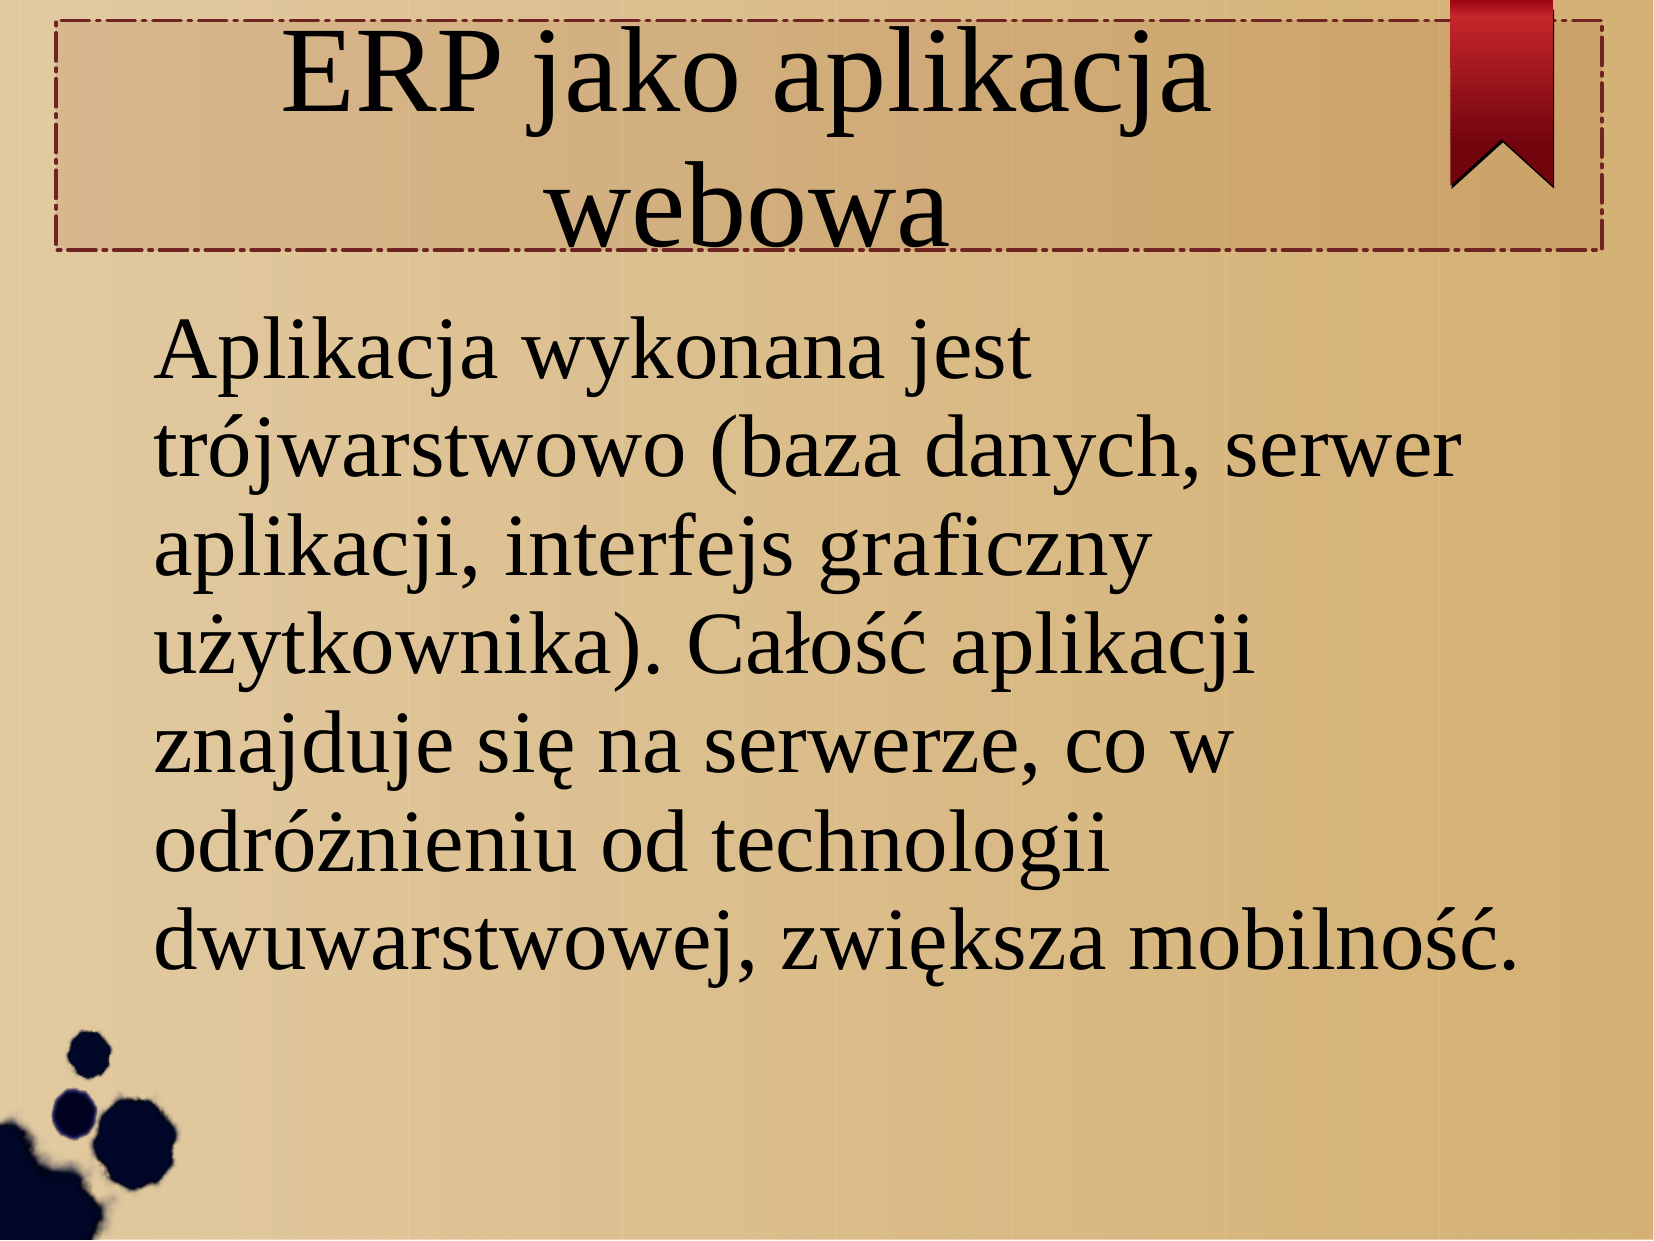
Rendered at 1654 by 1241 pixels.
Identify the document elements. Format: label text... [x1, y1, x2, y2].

list Aplikacja wykonana jest trójwarstwowo (baza danych, serwer aplikacji, interfejs graficzny użytkownika). Całość aplikacji znajduje się na serwerze, co w odróżnieniu od technologii dwuwarstwowej, zwiększa mobilność. [82, 299, 1571, 1019]
title ERP jako aplikacja webowa [82, 2, 1412, 274]
